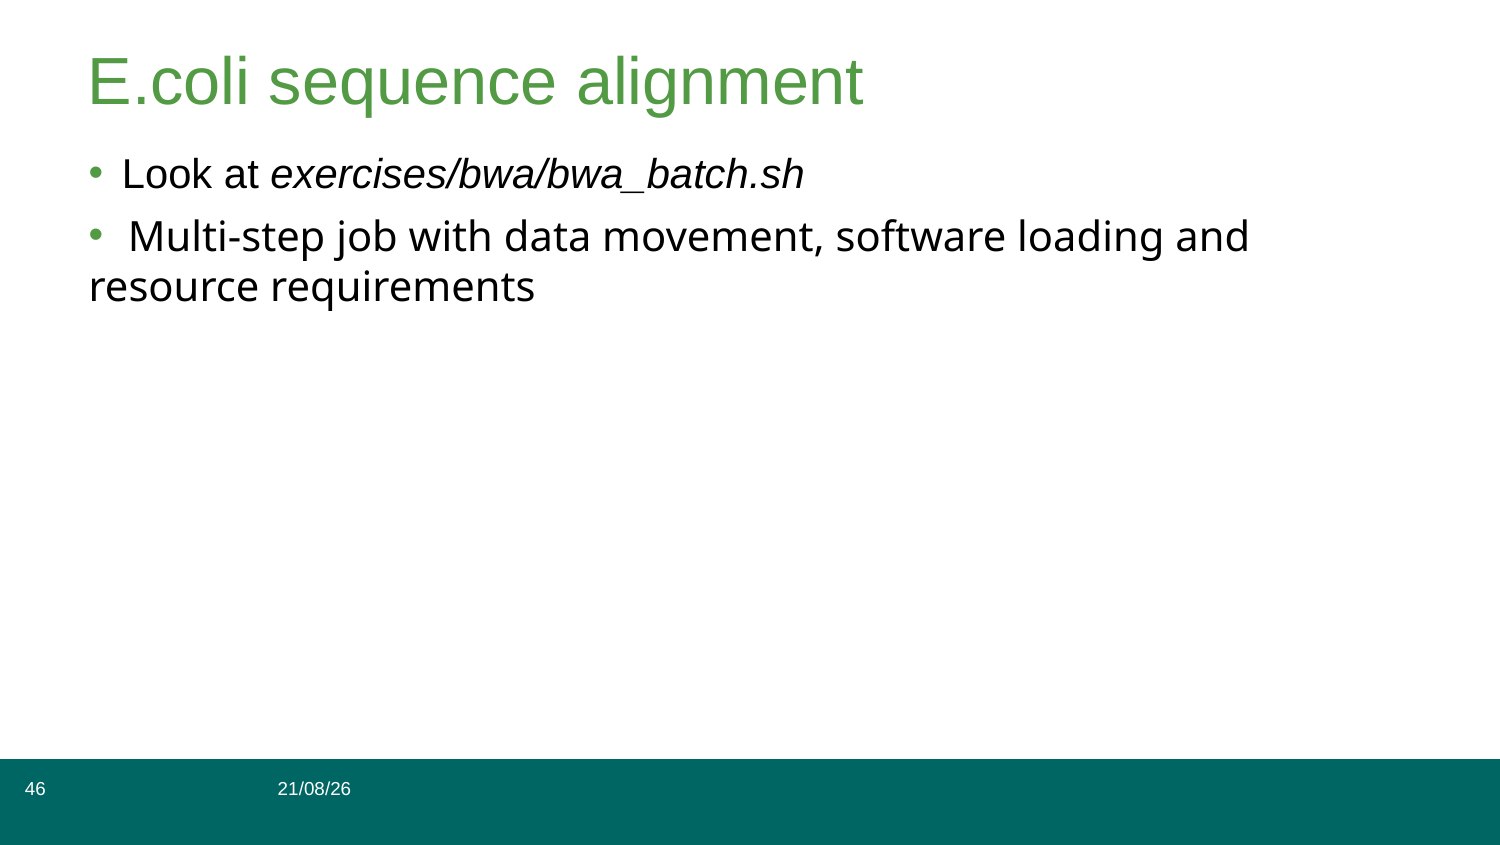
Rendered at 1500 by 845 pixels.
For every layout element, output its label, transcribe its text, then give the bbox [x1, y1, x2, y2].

list Look at exercises/bwa/bwa_batch.sh Multi-step job with data movement, software loading and resource requirements [88, 147, 1427, 704]
text_box 19/03/19 [277, 776, 553, 799]
title E.coli sequence alignment [87, 37, 1426, 132]
text_box <number> [24, 776, 76, 799]
